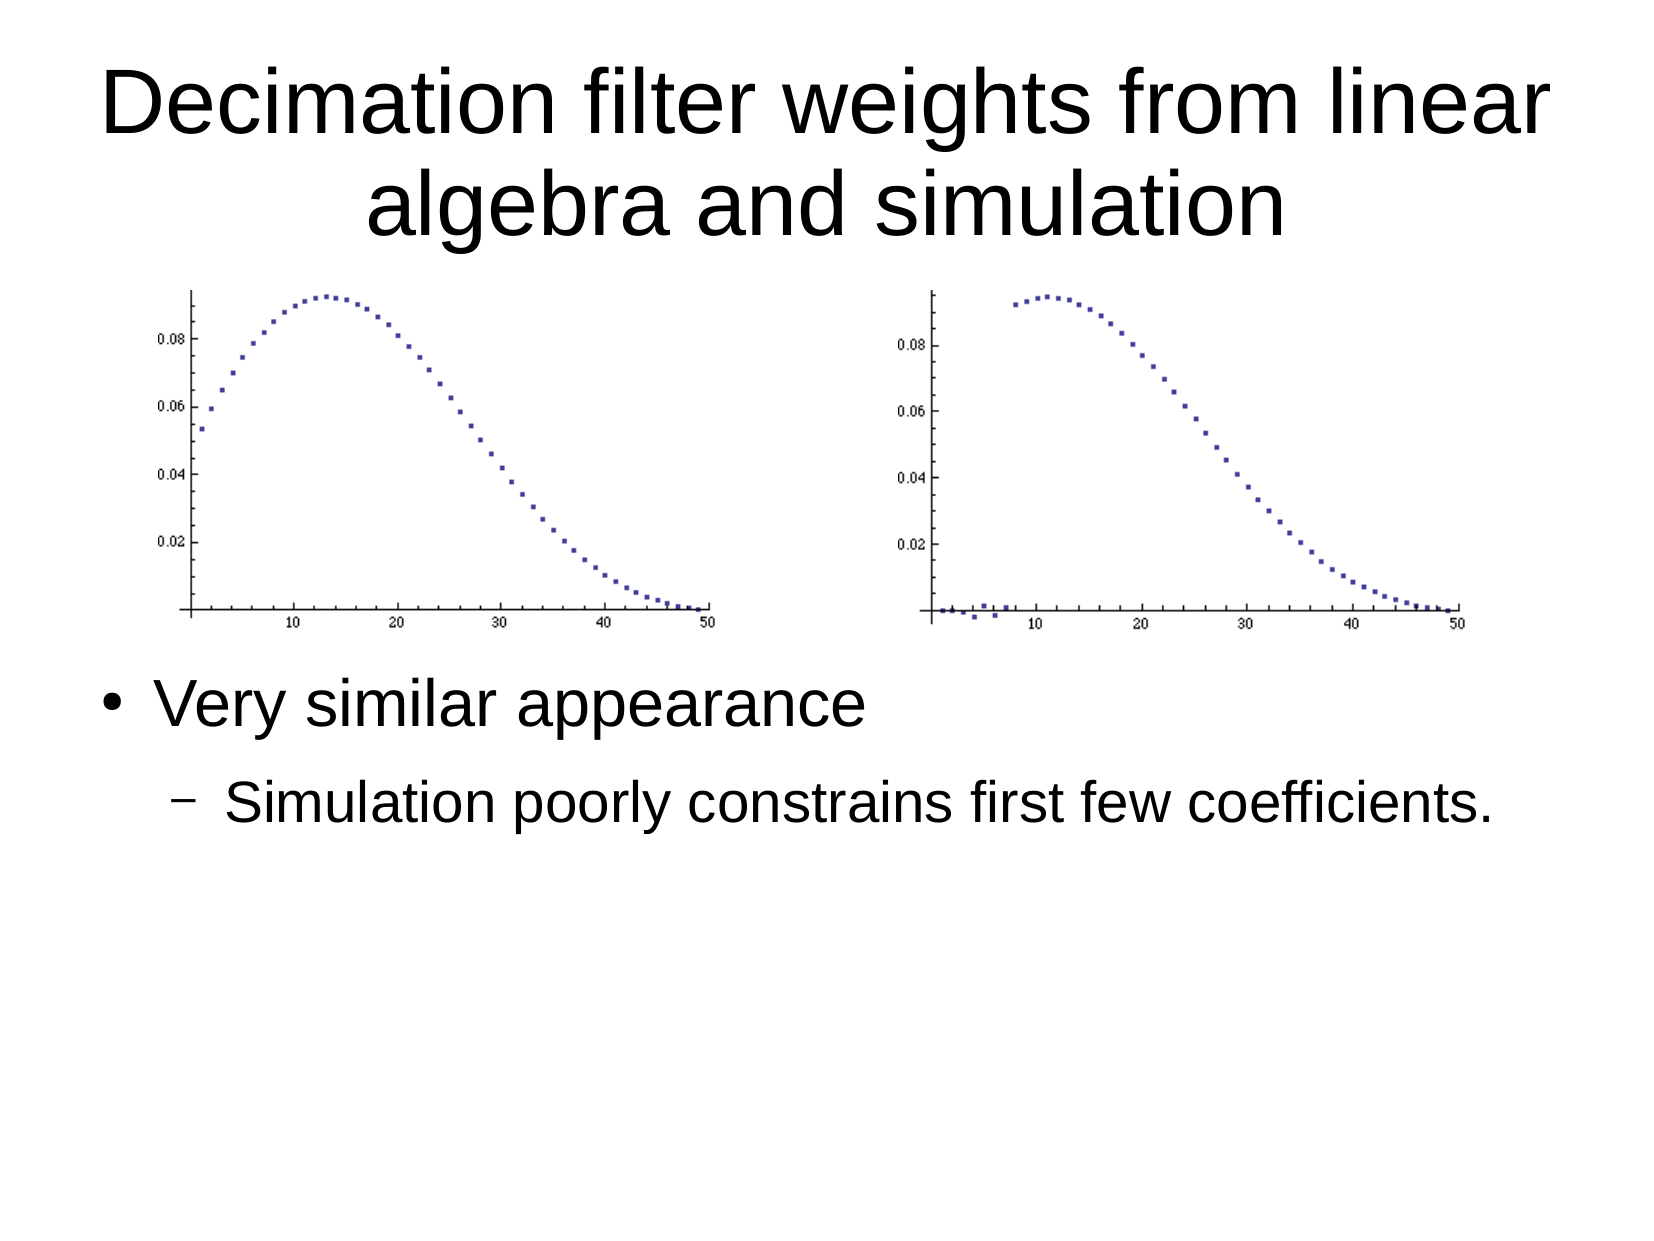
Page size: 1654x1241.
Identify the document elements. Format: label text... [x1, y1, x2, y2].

picture [158, 290, 718, 634]
title Decimation filter weights from linear algebra and simulation [82, 49, 1571, 257]
picture [898, 290, 1468, 634]
list Very similar appearance Simulation poorly constrains first few coefficients. [82, 665, 1538, 1009]
